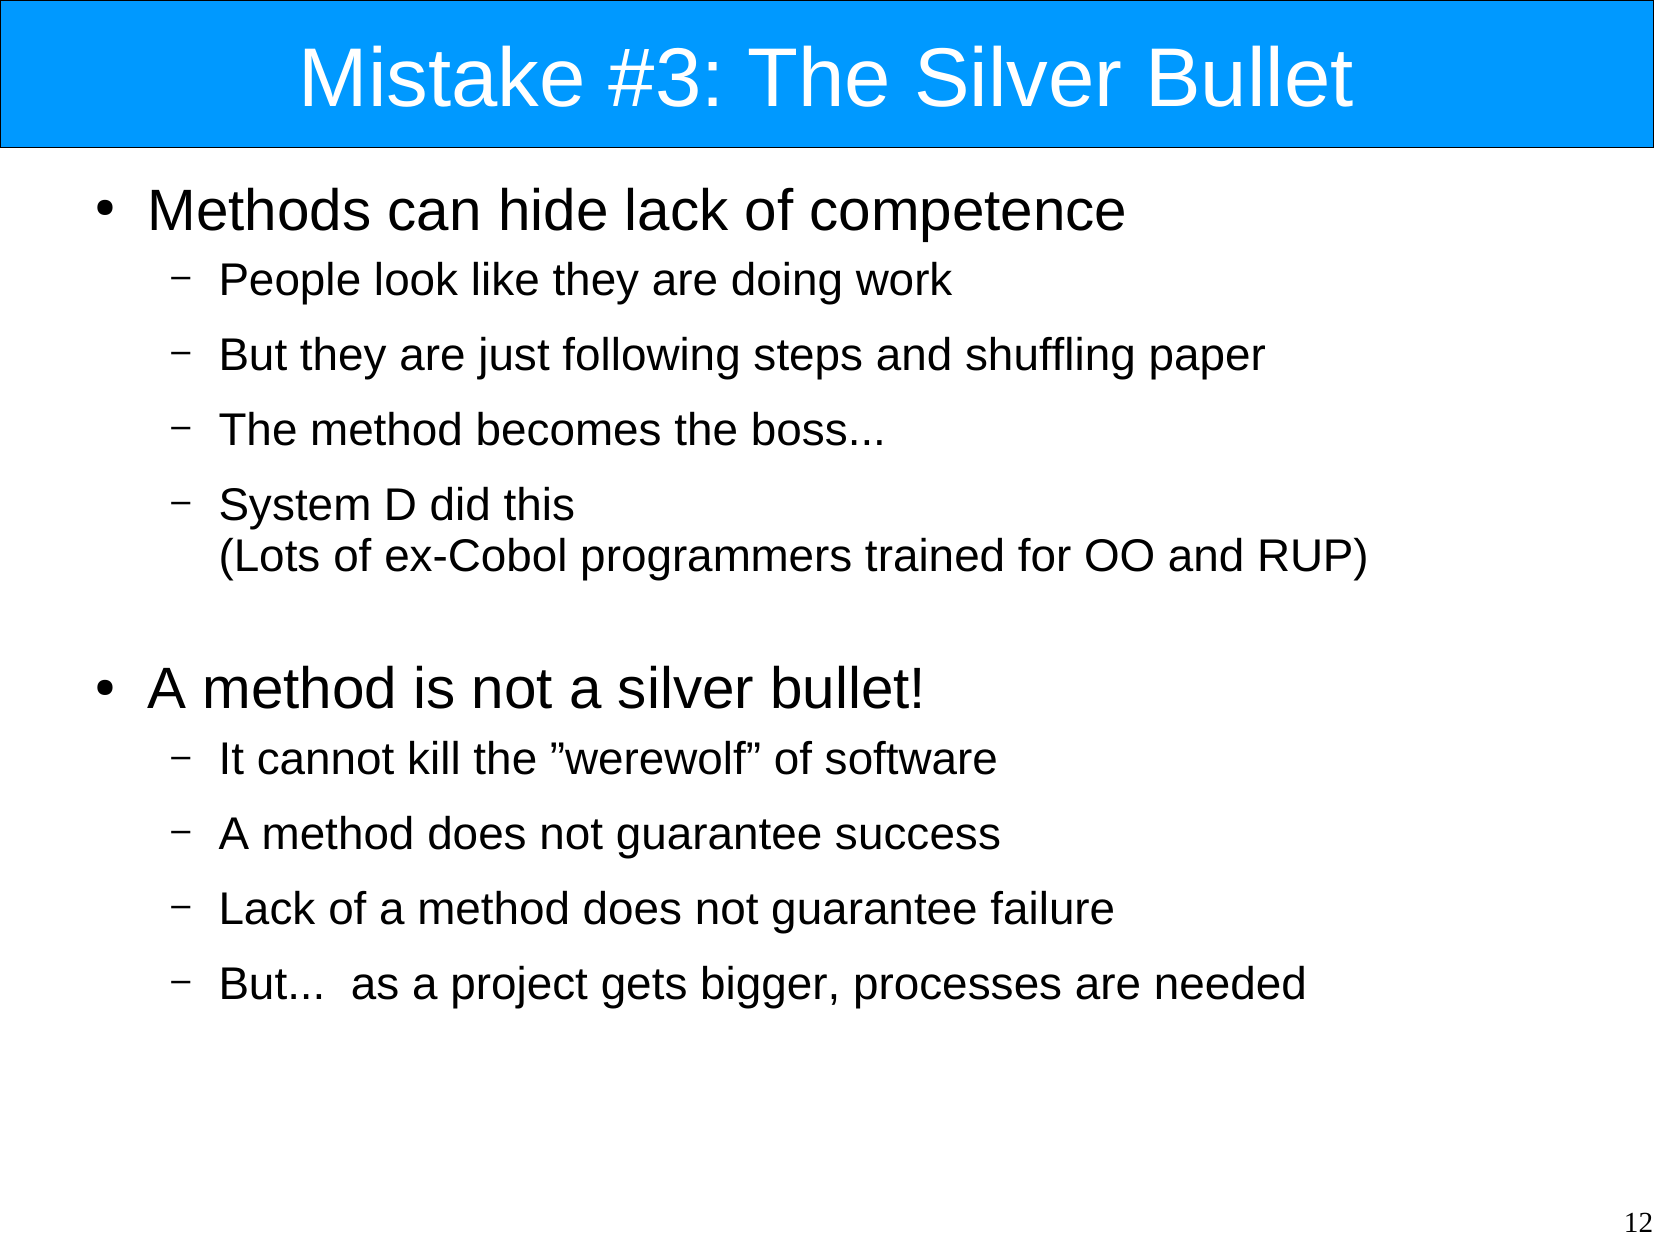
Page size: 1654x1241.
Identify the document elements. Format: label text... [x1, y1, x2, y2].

title Mistake #3: The Silver Bullet [82, 21, 1571, 135]
list Methods can hide lack of competence People look like they are doing work But they are just following steps and shuffling paper The method becomes the boss... System D did this (Lots of ex-Cobol programmers trained for OO and RUP) A method is not a silver bullet! It cannot kill the ”werewolf” of software A method does not guarantee success Lack of a method does not guarantee failure But... as a project gets bigger, processes are needed [76, 177, 1565, 1196]
